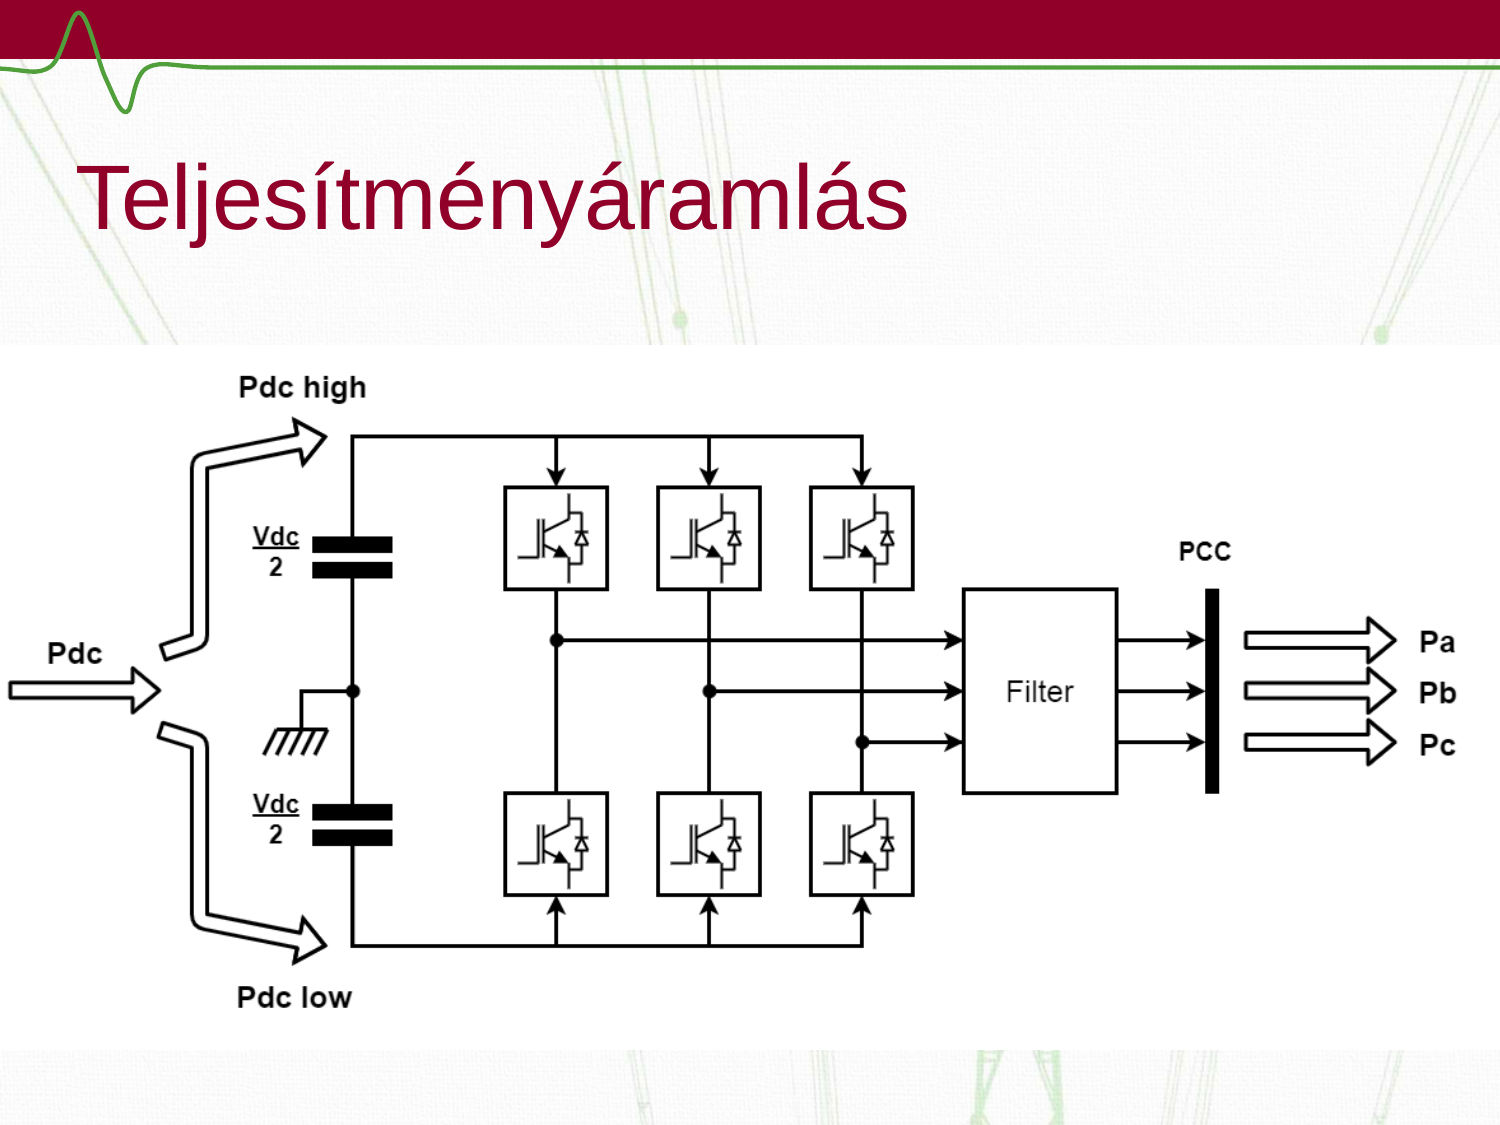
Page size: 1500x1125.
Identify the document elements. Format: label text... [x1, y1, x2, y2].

title Teljesítményáramlás [75, 103, 1425, 292]
picture [0, 59, 53, 69]
picture [102, 59, 1500, 103]
picture [0, 59, 1500, 1125]
